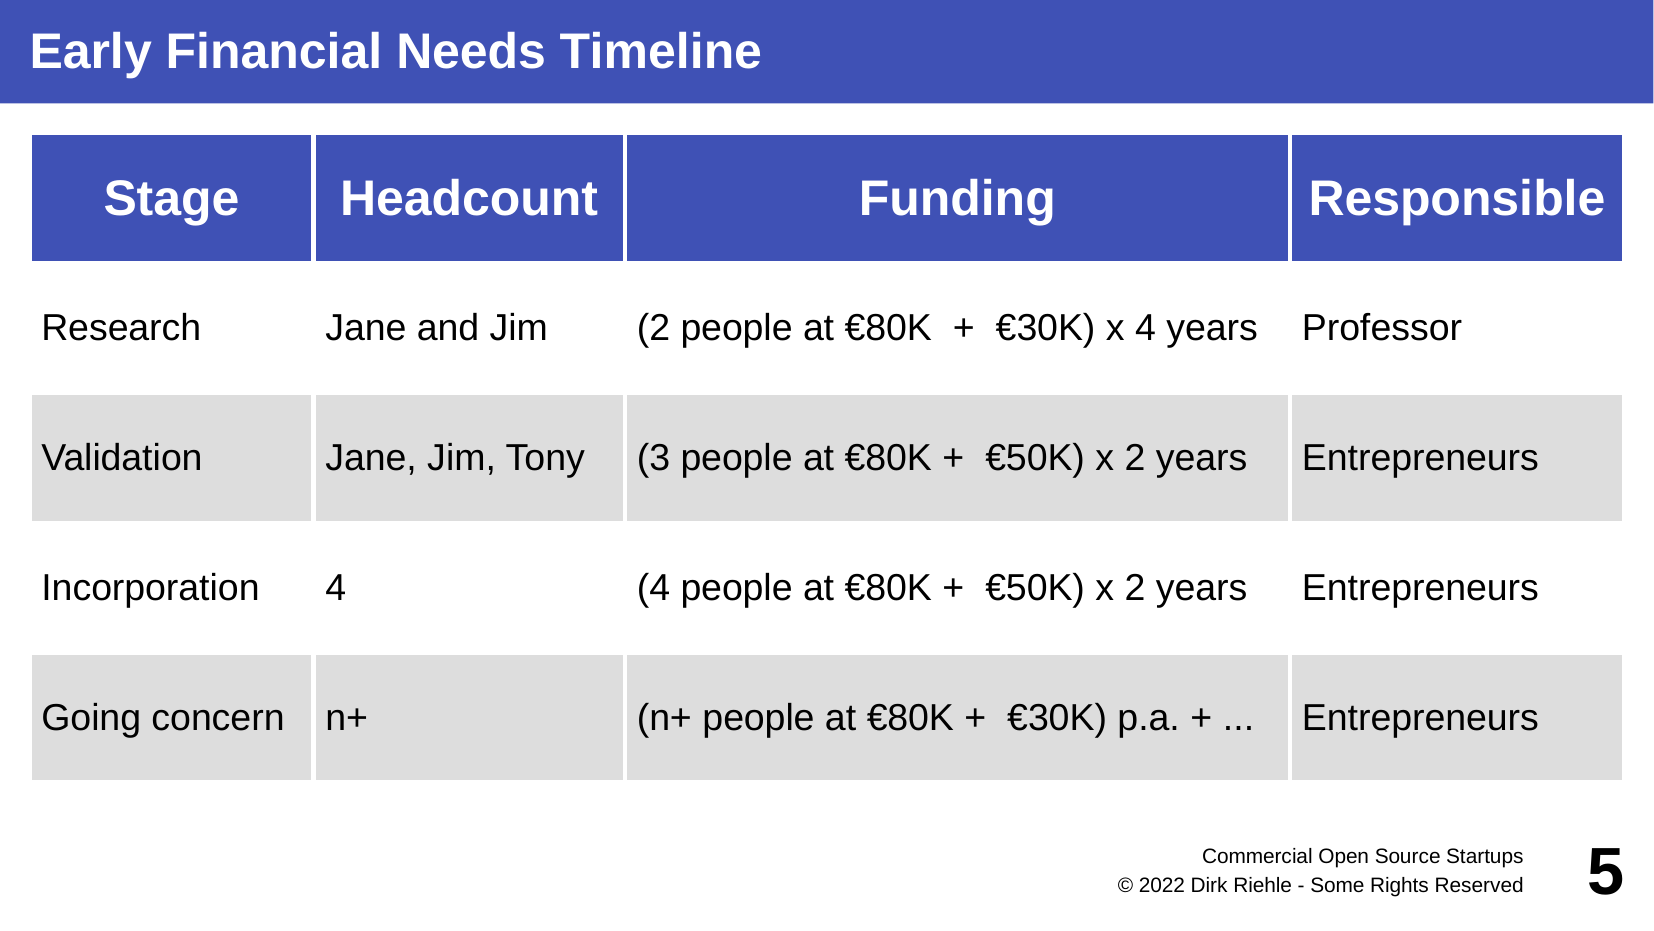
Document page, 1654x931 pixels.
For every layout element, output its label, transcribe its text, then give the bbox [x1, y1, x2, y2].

table_cell (n+ people at €80K + €30K) p.a. + ... [627, 655, 1288, 780]
table_cell n+ [316, 655, 623, 780]
table_cell (2 people at €80K + €30K) x 4 years [627, 265, 1288, 391]
title Early Financial Needs Timeline [0, 0, 1654, 104]
table_header Headcount [316, 135, 623, 261]
table_header Stage [32, 135, 311, 261]
table_cell Entrepreneurs [1292, 395, 1622, 521]
table_header Responsible [1292, 135, 1622, 261]
table_cell Jane and Jim [316, 265, 623, 391]
table_cell Going concern [32, 655, 311, 780]
table_cell Professor [1292, 265, 1622, 391]
table_header Funding [627, 135, 1288, 261]
table_cell 4 [316, 525, 623, 650]
table_cell Entrepreneurs [1292, 525, 1622, 650]
table_cell Entrepreneurs [1292, 655, 1622, 780]
table_cell Incorporation [32, 525, 311, 650]
table_cell Validation [32, 395, 311, 521]
table_cell (3 people at €80K + €50K) x 2 years [627, 395, 1288, 521]
table_cell Jane, Jim, Tony [316, 395, 623, 521]
table_cell Research [32, 265, 311, 391]
table_cell (4 people at €80K + €50K) x 2 years [627, 525, 1288, 650]
